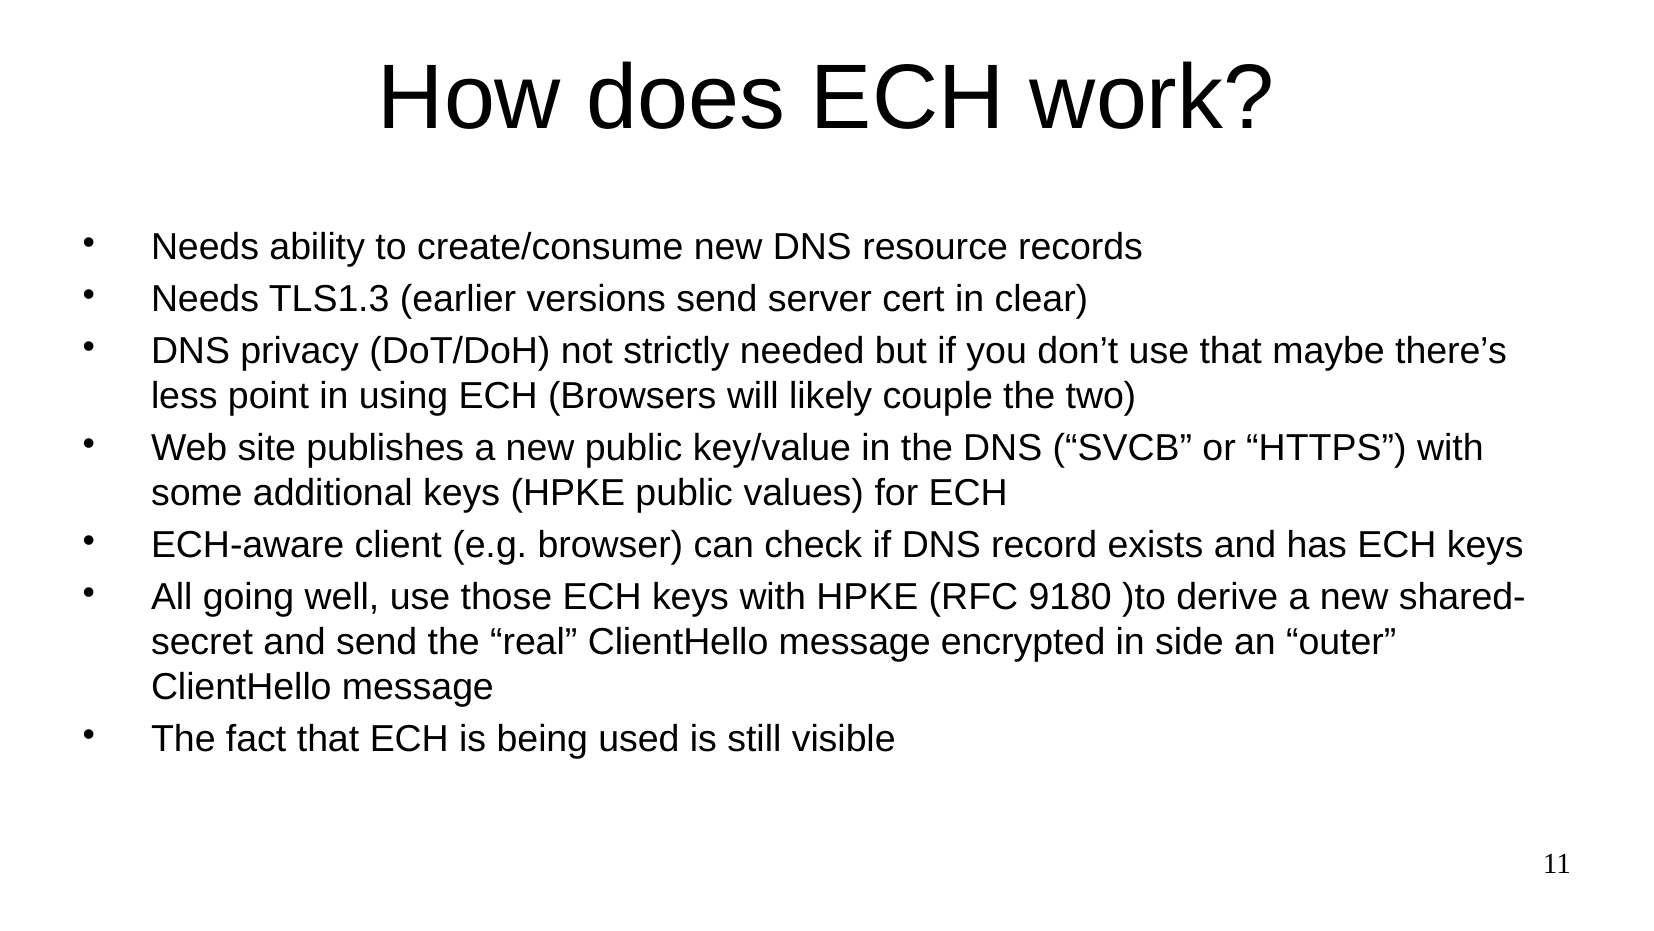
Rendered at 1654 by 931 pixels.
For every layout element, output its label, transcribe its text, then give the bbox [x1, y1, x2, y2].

title How does ECH work? [82, 36, 1571, 193]
list Needs ability to create/consume new DNS resource records Needs TLS1.3 (earlier versions send server cert in clear) DNS privacy (DoT/DoH) not strictly needed but if you don’t use that maybe there’s less point in using ECH (Browsers will likely couple the two) Web site publishes a new public key/value in the DNS (“SVCB” or “HTTPS”) with some additional keys (HPKE public values) for ECH ECH-aware client (e.g. browser) can check if DNS record exists and has ECH keys All going well, use those ECH keys with HPKE (RFC 9180 )to derive a new shared-secret and send the “real” ClientHello message encrypted in side an “outer” ClientHello message The fact that ECH is being used is still visible [82, 222, 1571, 762]
